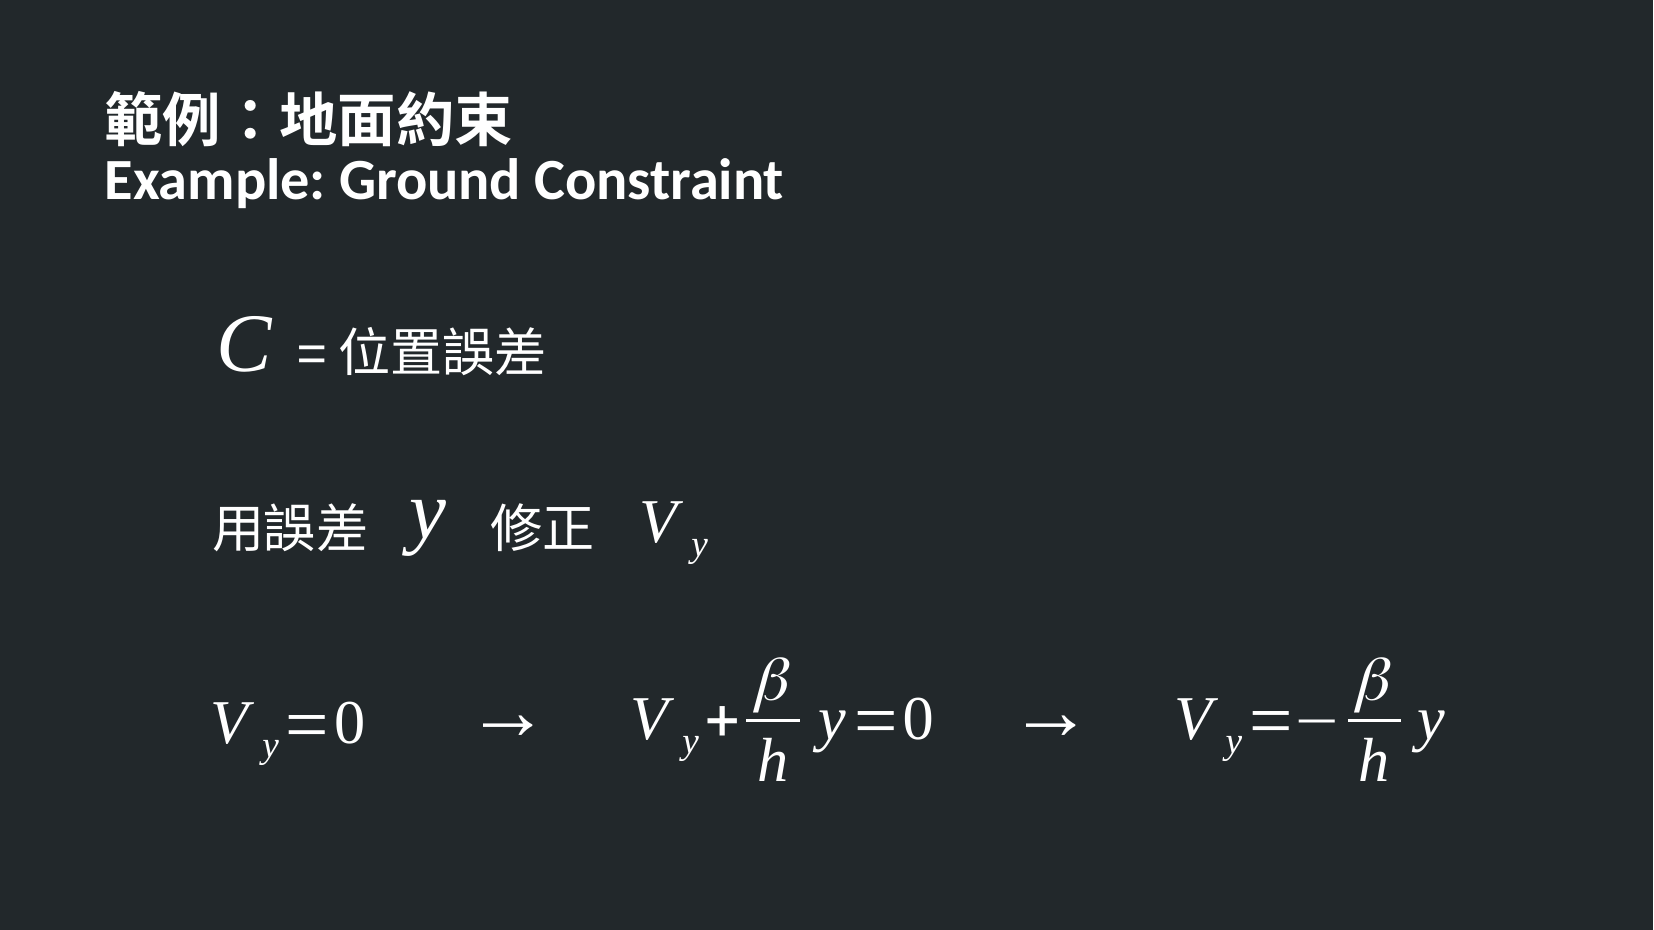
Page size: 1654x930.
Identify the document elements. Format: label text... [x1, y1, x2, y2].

chart [1167, 655, 1456, 796]
chart [210, 297, 282, 391]
text_box → [451, 657, 565, 766]
text_box 範例：地面約束 Example: Ground Constraint [90, 90, 1381, 239]
chart [204, 686, 373, 766]
text_box 修正 [475, 479, 610, 565]
text_box =位置誤差 [281, 303, 562, 388]
chart [624, 655, 941, 796]
text_box 用誤差 [197, 479, 415, 579]
text_box → [994, 657, 1108, 766]
chart [633, 485, 716, 565]
chart [392, 465, 457, 558]
